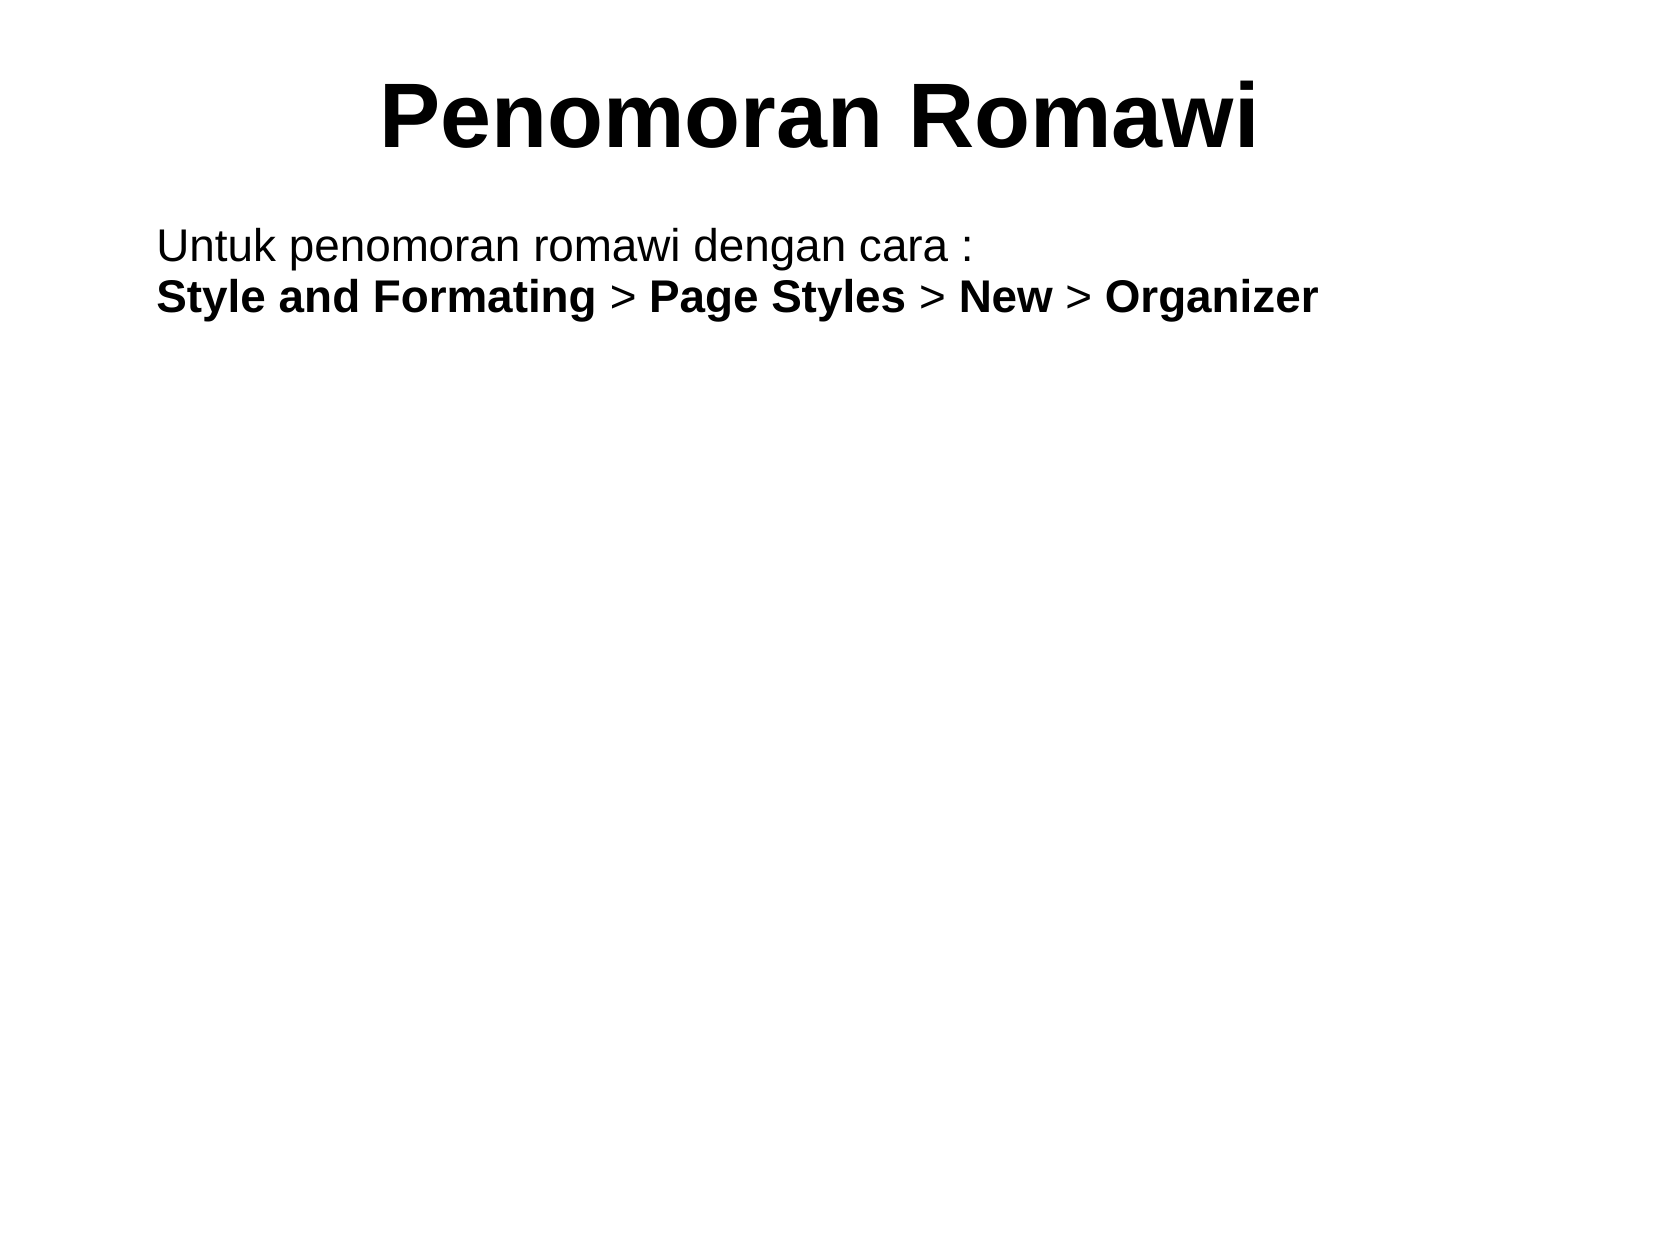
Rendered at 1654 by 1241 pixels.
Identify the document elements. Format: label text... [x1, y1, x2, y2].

title Penomoran Romawi [124, 35, 1542, 196]
text_box Untuk penomoran romawi dengan cara : Style and Formating > Page Styles > New > Organizer [141, 212, 1531, 330]
